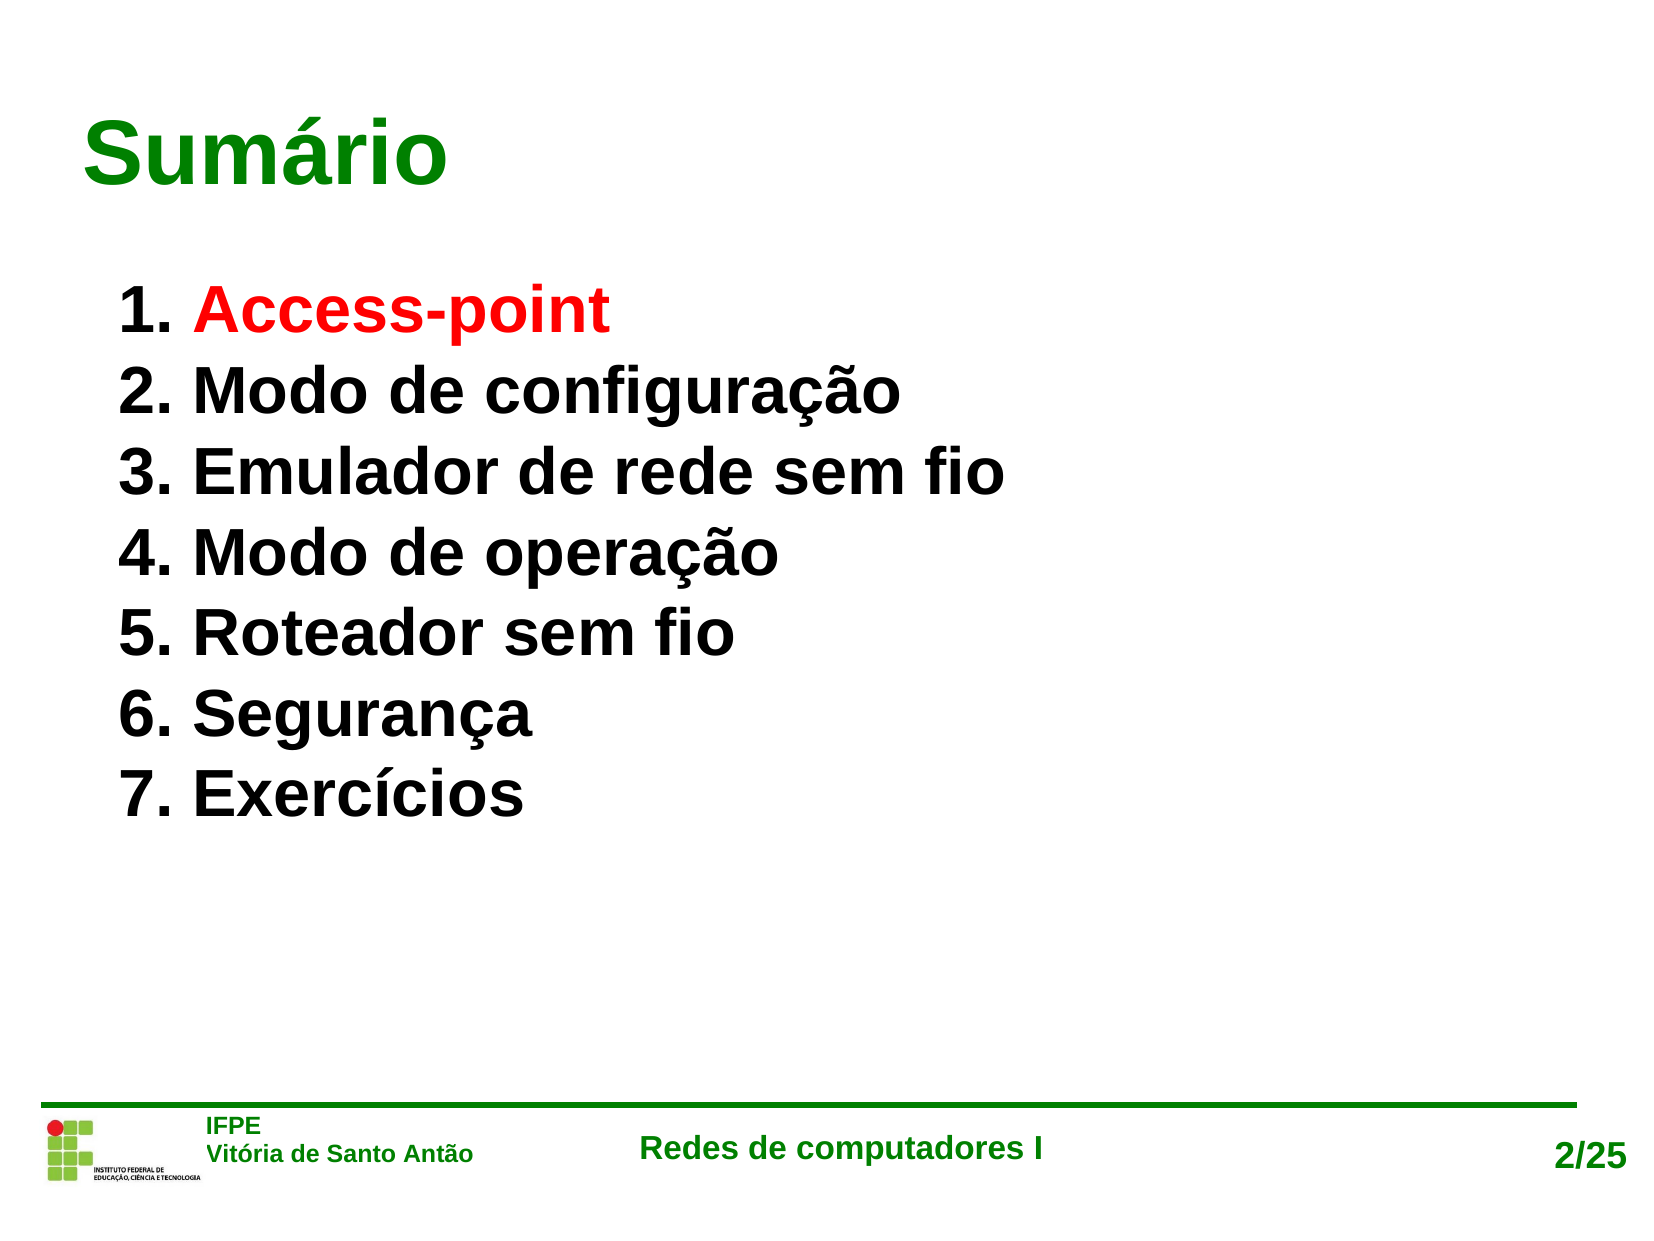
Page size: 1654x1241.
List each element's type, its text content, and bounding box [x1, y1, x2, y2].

list Access-point Modo de configuração Emulador de rede sem fio Modo de operação Roteador sem fio Segurança Exercícios [82, 272, 1571, 1091]
picture [39, 1111, 207, 1191]
title Sumário [82, 49, 1571, 257]
